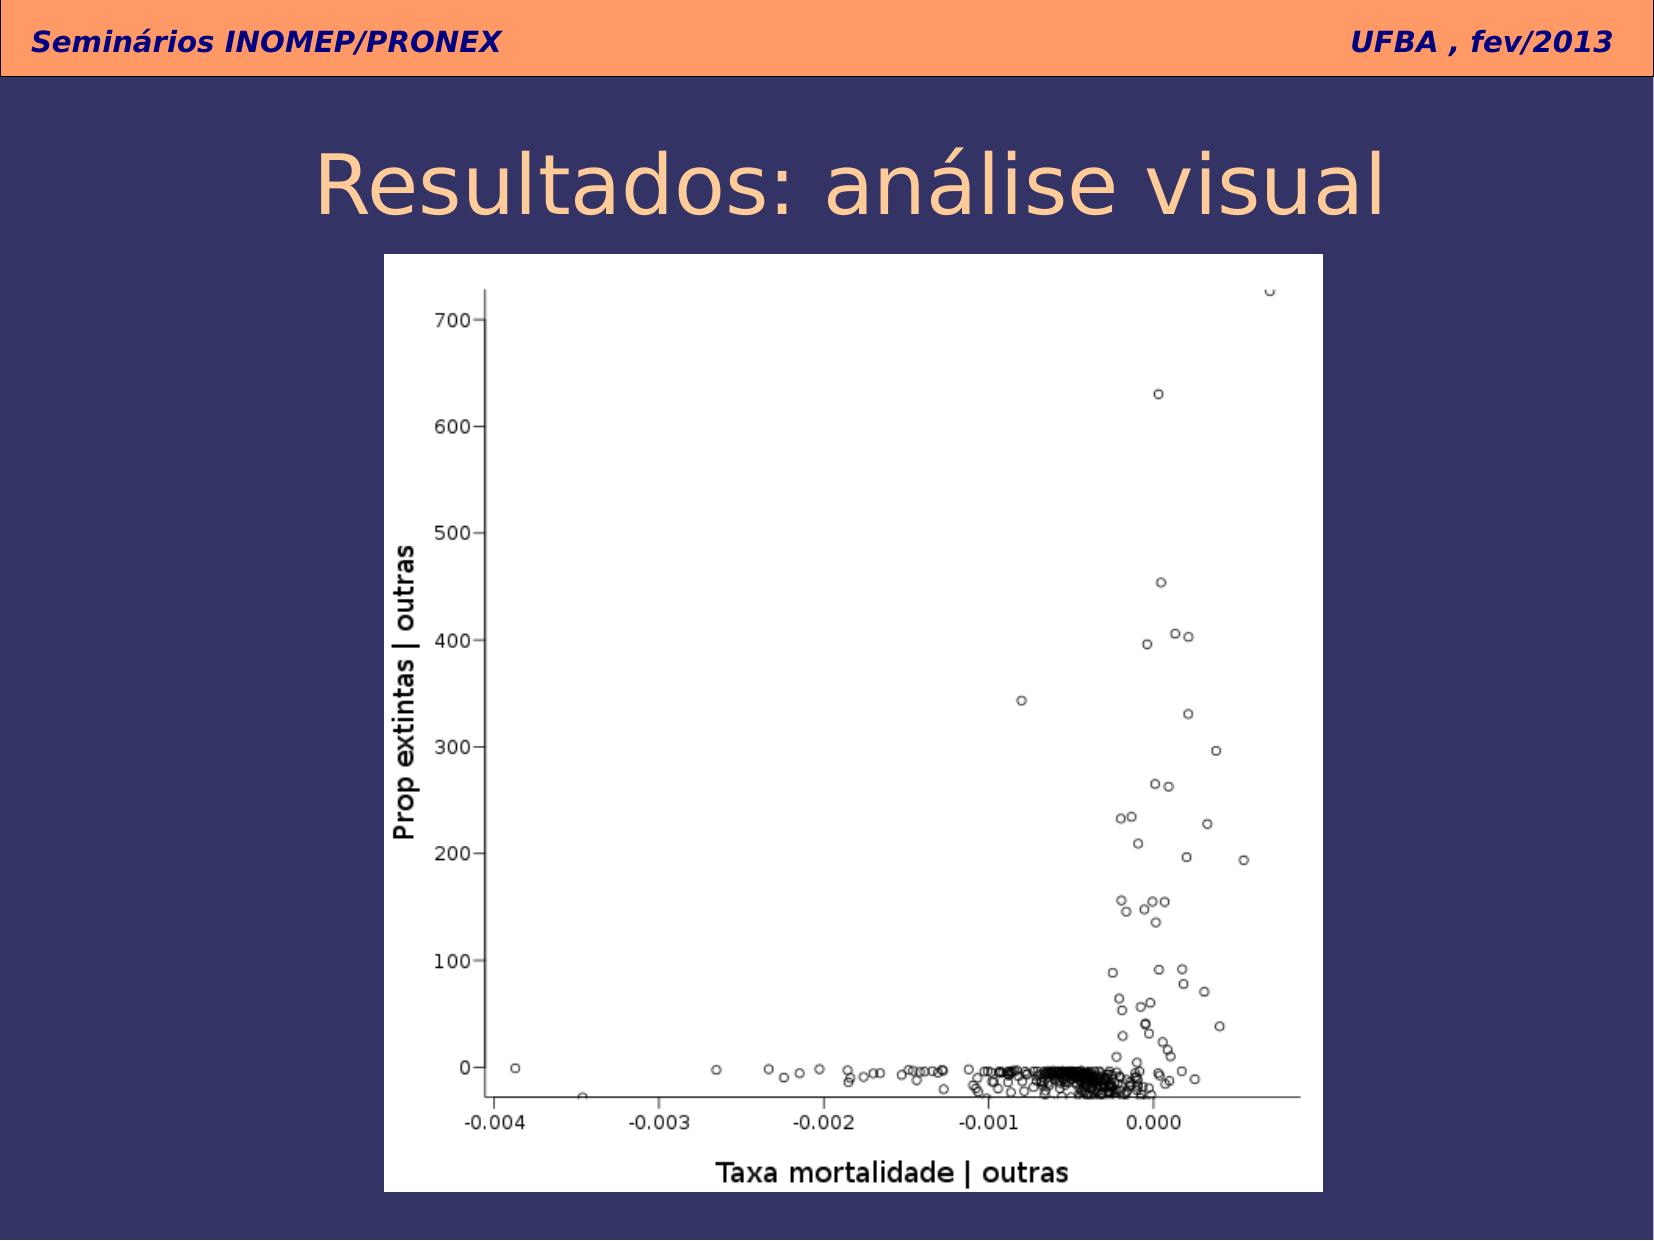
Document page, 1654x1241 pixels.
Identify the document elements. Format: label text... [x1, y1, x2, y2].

picture [384, 254, 1323, 1192]
title Resultados: análise visual [68, 111, 1634, 259]
